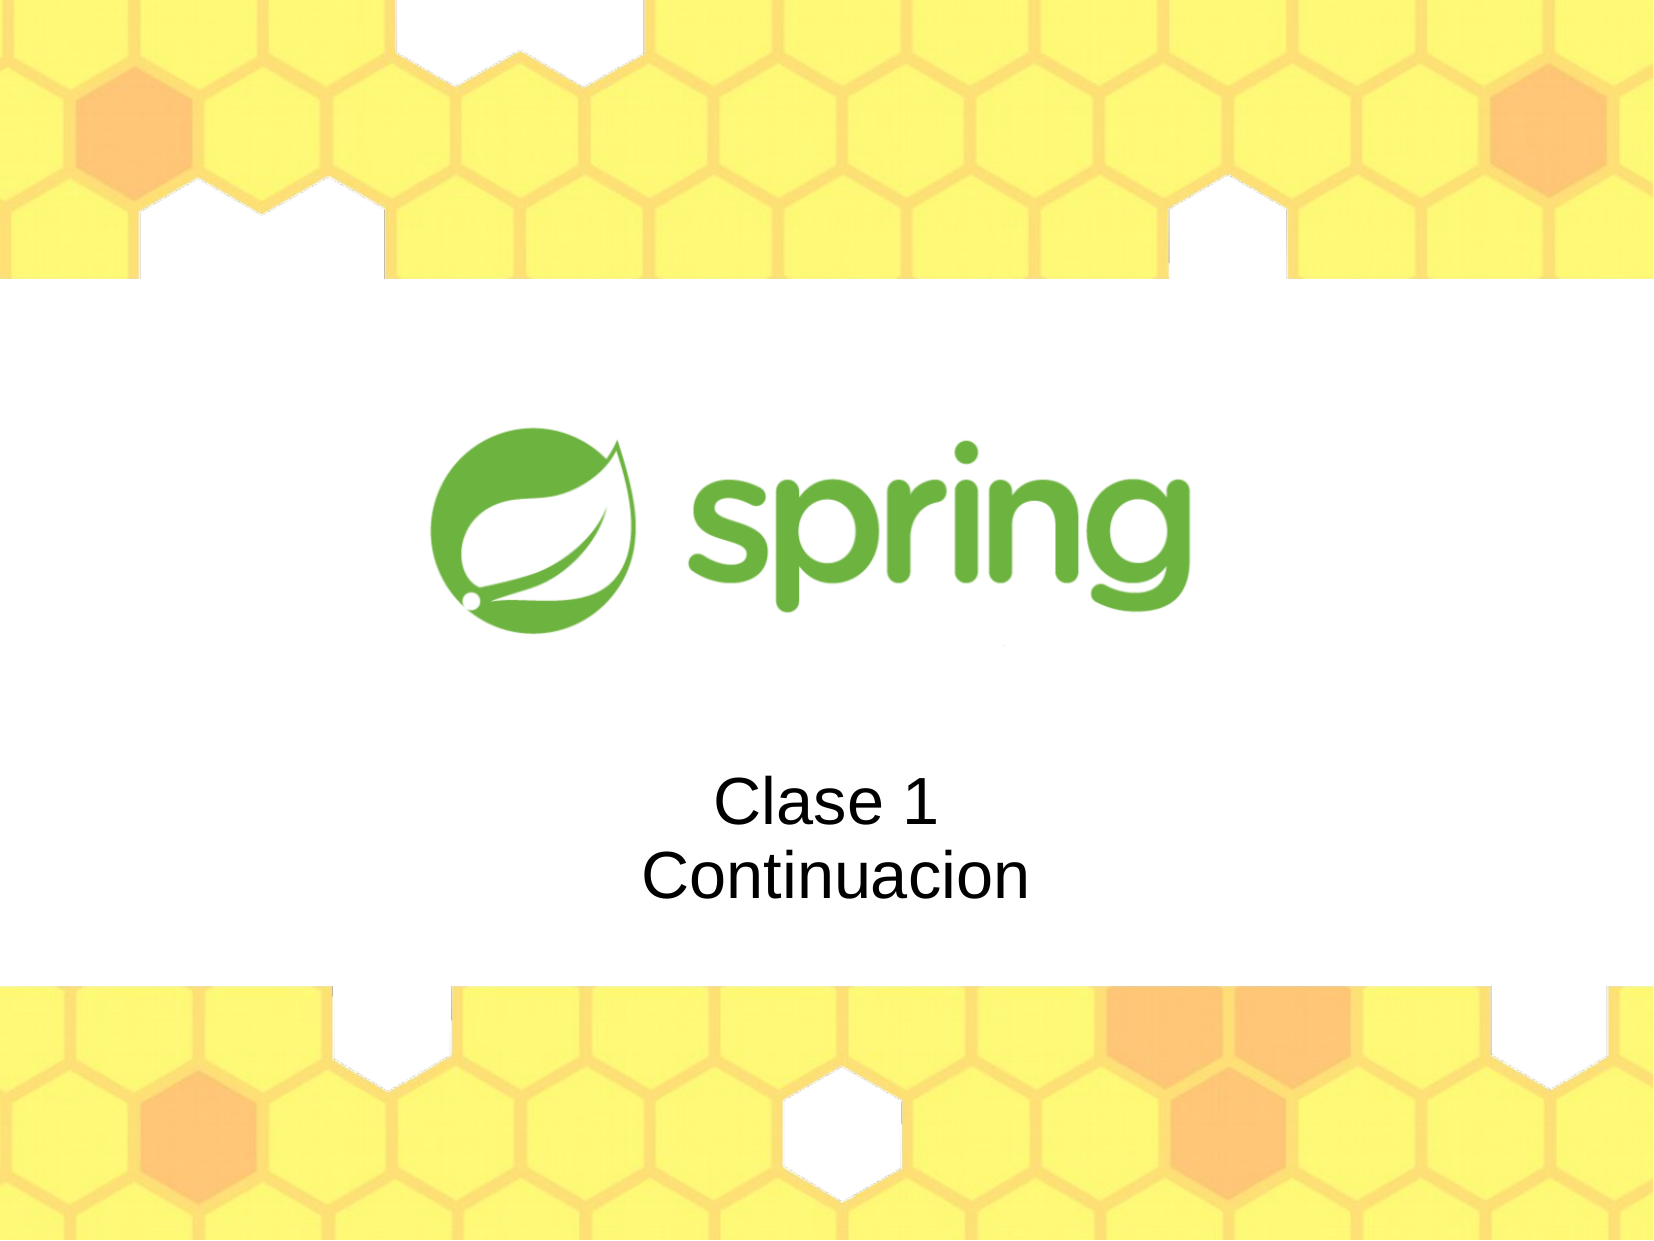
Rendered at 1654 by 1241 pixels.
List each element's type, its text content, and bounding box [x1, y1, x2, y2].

picture [0, 0, 1654, 279]
picture [0, 986, 1654, 1240]
subtitle Clase 1 Continuacion [82, 744, 1571, 934]
picture [349, 314, 1246, 700]
